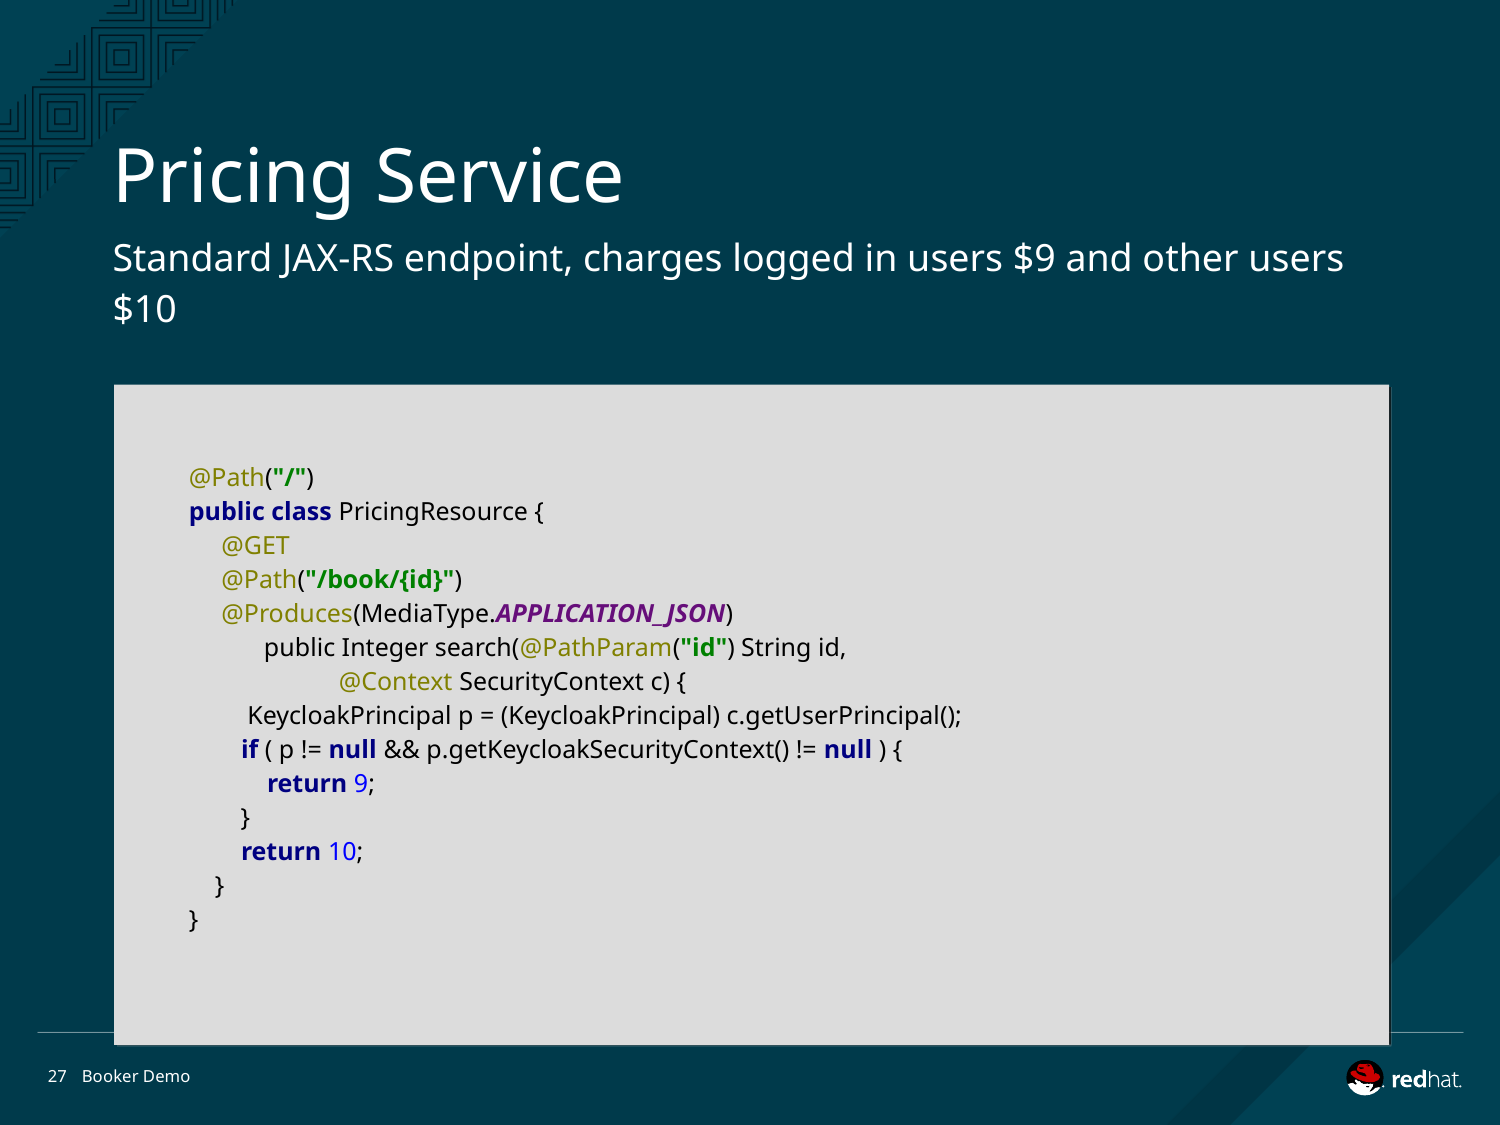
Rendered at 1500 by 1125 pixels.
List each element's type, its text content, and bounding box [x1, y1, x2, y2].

title Pricing Service [112, 0, 1388, 225]
text_box @Path("/") public class PricingResource { @GET @Path("/book/{id}") @Produces(MediaType.APPLICATION_JSON) public Integer search(@PathParam("id") String id, @Context SecurityContext c) { KeycloakPrincipal p = (KeycloakPrincipal) c.getUserPrincipal(); if ( p != null && p.getKeycloakSecurityContext() != null ) { return 9; } return 10; } } [114, 384, 1390, 974]
text_box Standard JAX-RS endpoint, charges logged in users $9 and other users $10 [112, 231, 1388, 332]
